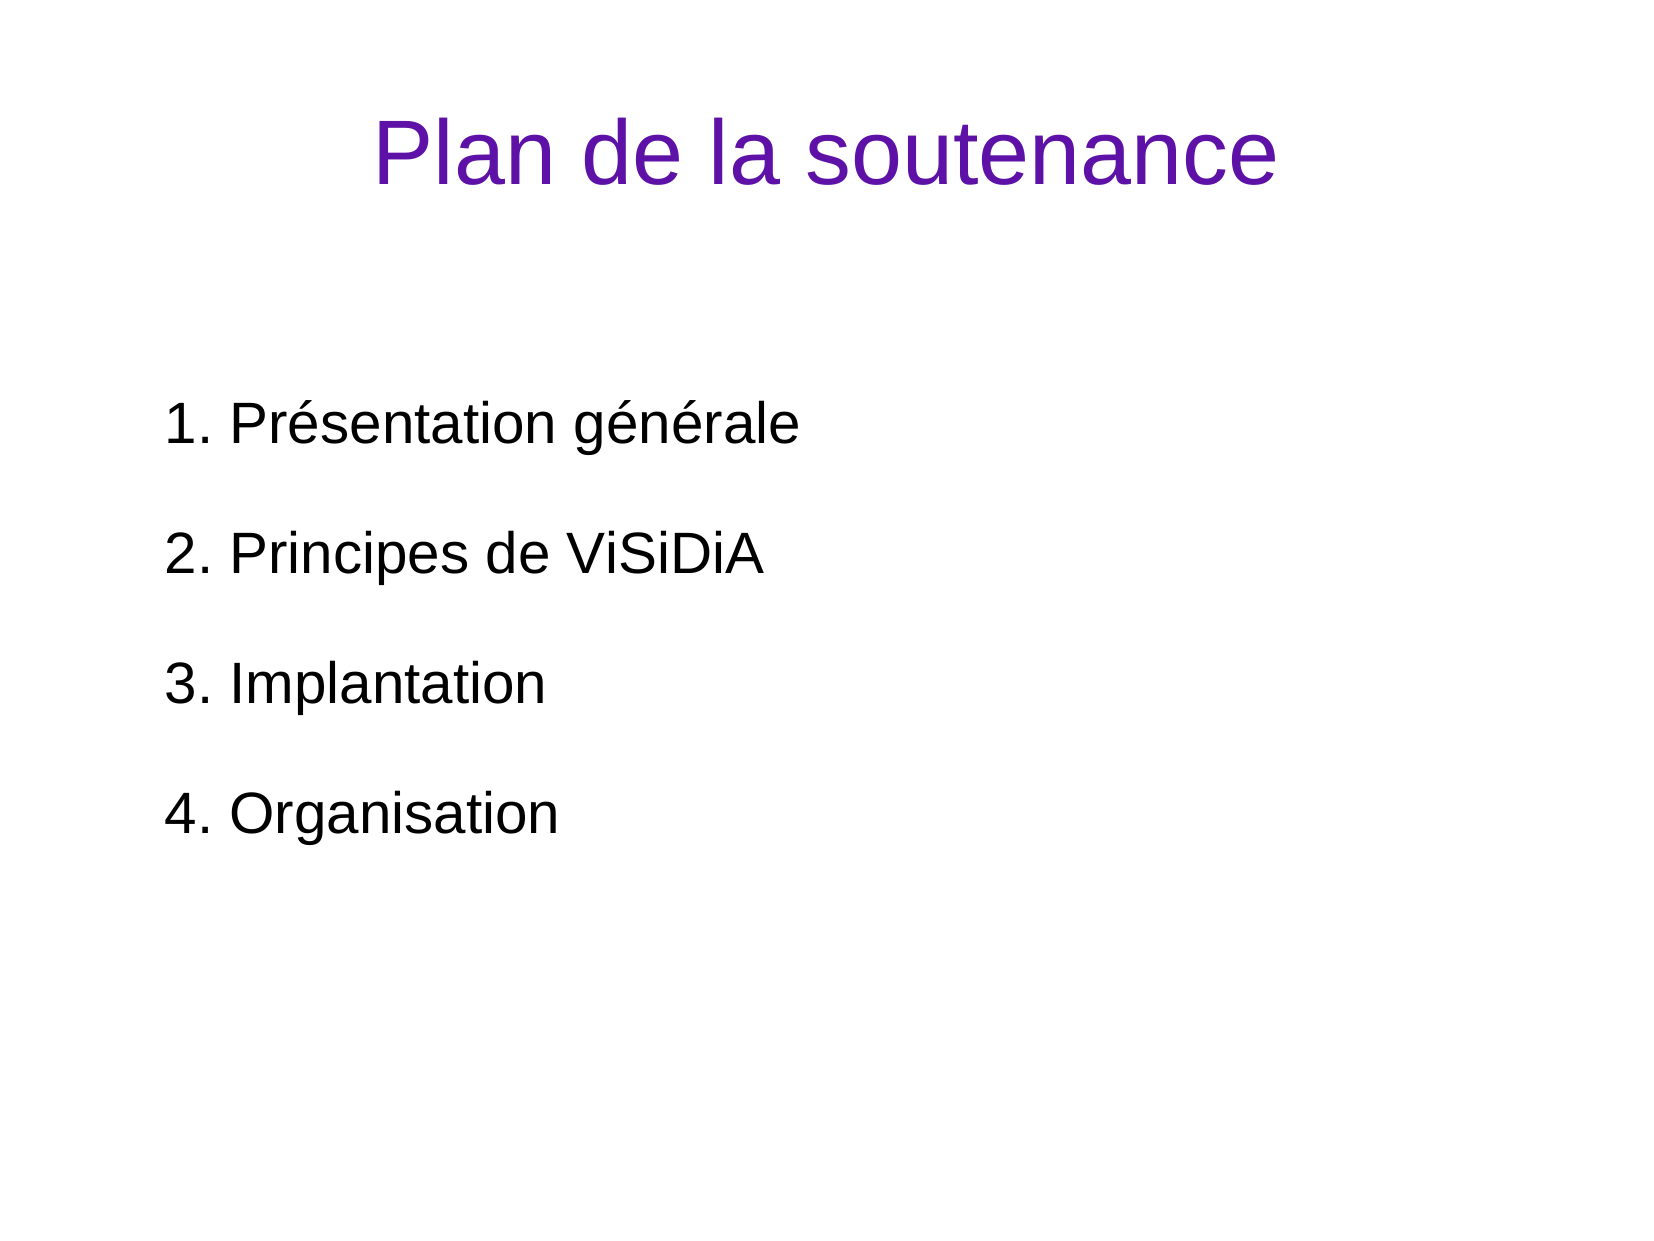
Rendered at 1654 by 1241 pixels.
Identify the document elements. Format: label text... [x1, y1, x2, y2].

title Plan de la soutenance [82, 49, 1571, 257]
text_box 1. Présentation générale 2. Principes de ViSiDiA 3. Implantation 4. Organisation [150, 262, 1501, 1088]
